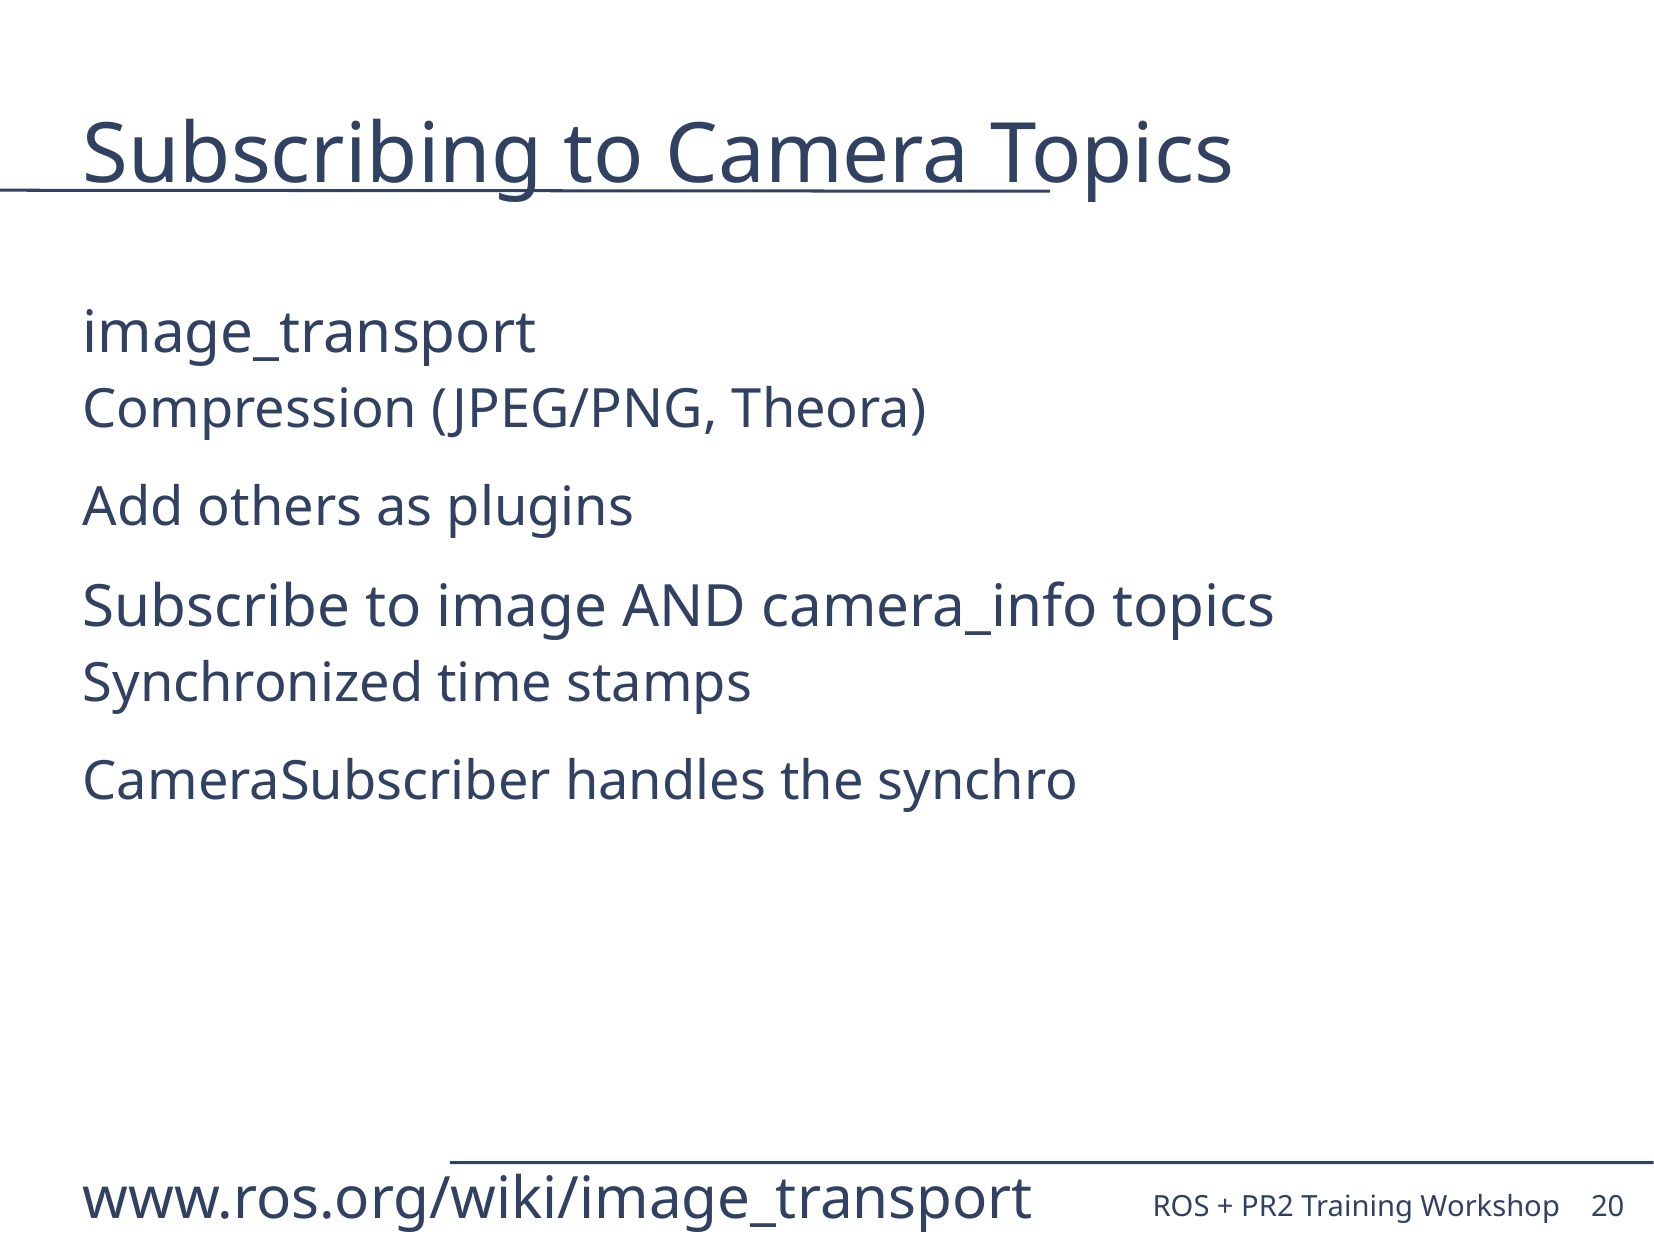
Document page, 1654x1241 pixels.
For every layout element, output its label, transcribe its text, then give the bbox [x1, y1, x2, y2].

title Subscribing to Camera Topics [82, 75, 1571, 226]
list image_transport Compression (JPEG/PNG, Theora) Add others as plugins Subscribe to image AND camera_info topics Synchronized time stamps CameraSubscriber handles the synchro www.ros.org/wiki/image_transport [82, 290, 1571, 1109]
